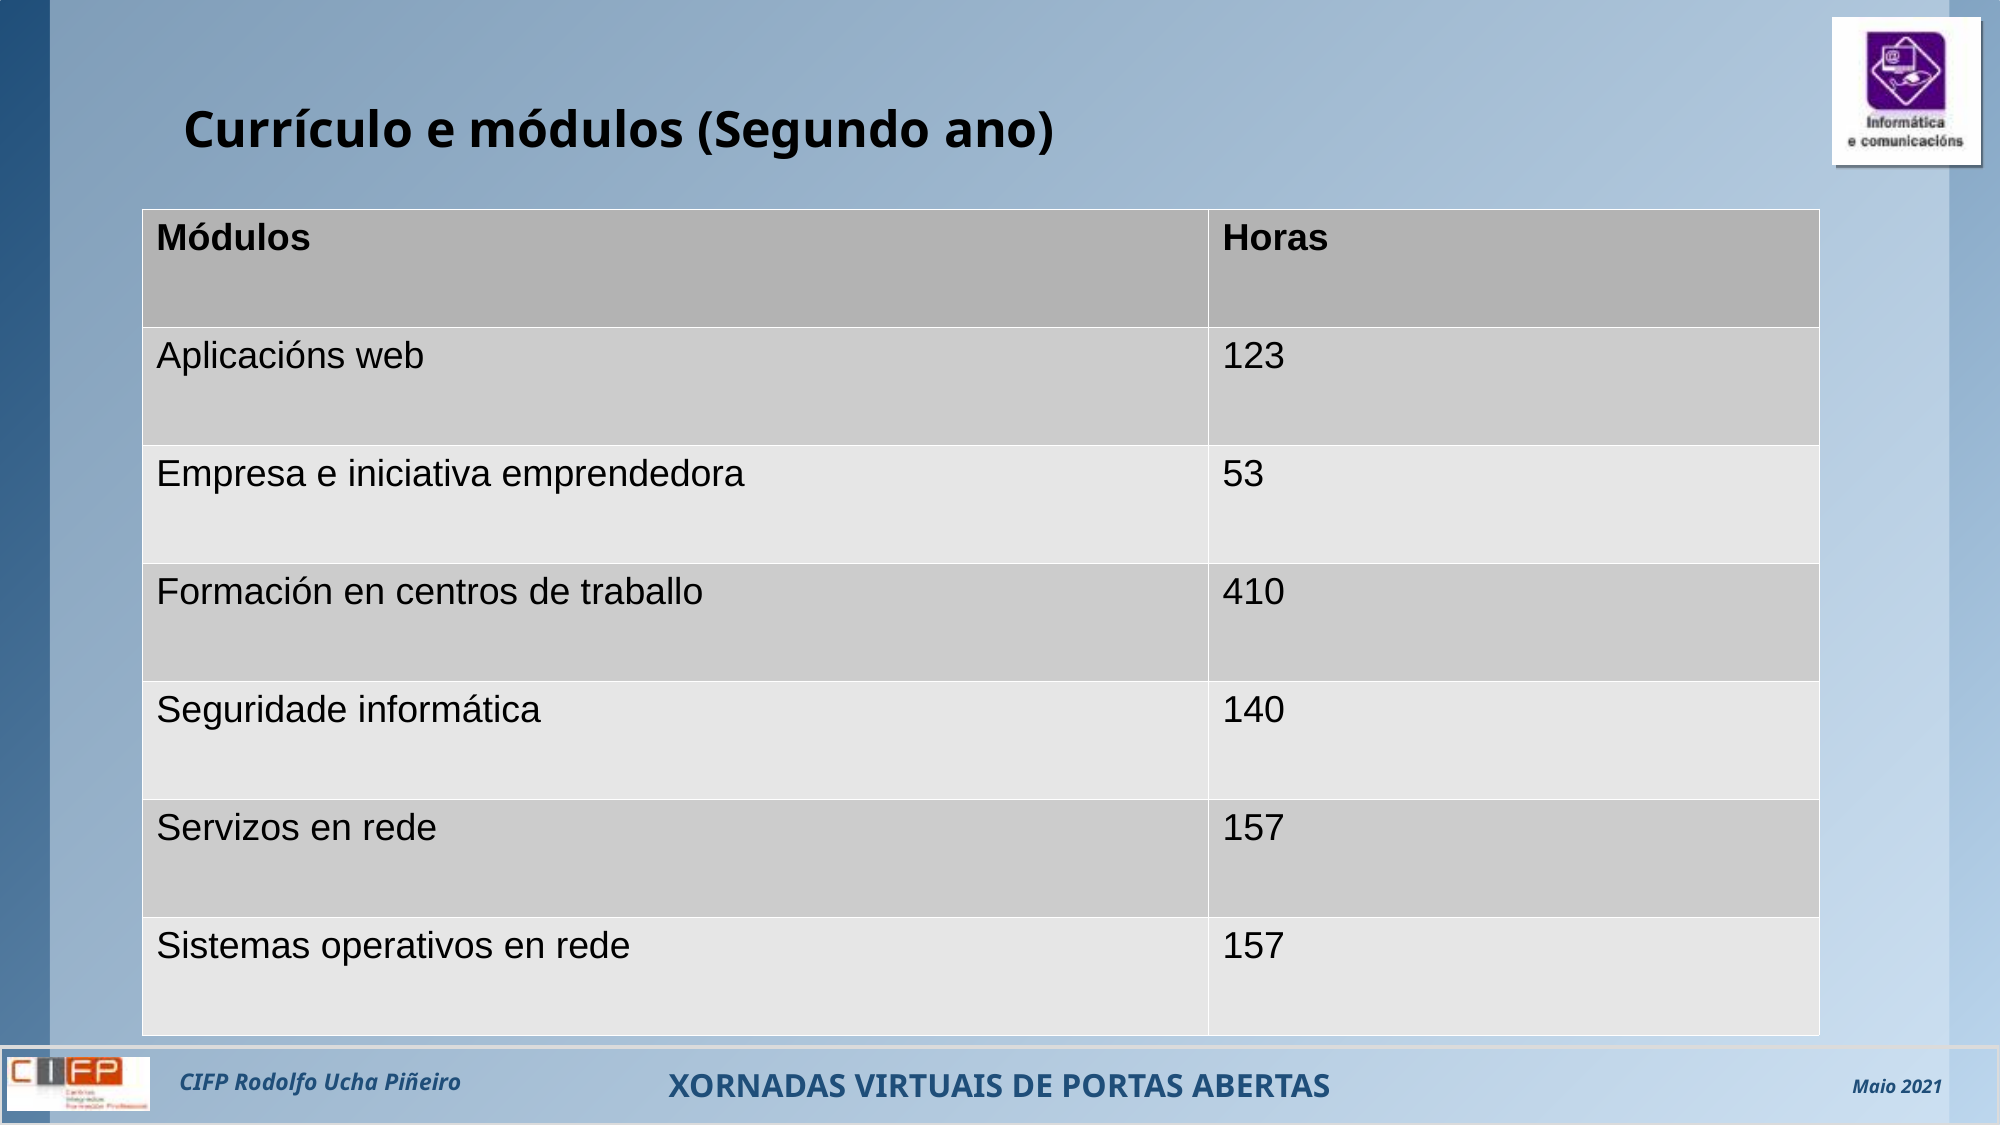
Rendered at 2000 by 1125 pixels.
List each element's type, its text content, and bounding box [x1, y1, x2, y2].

table_cell Aplicacións web [143, 328, 1208, 445]
picture [1850, 17, 1981, 165]
table_cell 157 [1209, 918, 1819, 1035]
table_cell Servizos en rede [143, 800, 1208, 917]
table_cell Seguridade informática [143, 682, 1208, 799]
table_cell 53 [1209, 446, 1819, 563]
table_cell 157 [1209, 800, 1819, 917]
table_cell Formación en centros de traballo [143, 564, 1208, 681]
table_cell Empresa e iniciativa emprendedora [143, 446, 1208, 563]
table_cell 140 [1209, 682, 1819, 799]
table_header Horas [1209, 210, 1819, 327]
picture [7, 1057, 150, 1111]
table_cell Sistemas operativos en rede [143, 918, 1208, 1035]
table_cell 123 [1209, 328, 1819, 445]
text_box XORNADAS VIRTUAIS DE PORTAS ABERTAS [19, 1057, 1981, 1115]
text_box Currículo e módulos (Segundo ano) [183, 12, 1850, 242]
text_box CIFP Rodolfo Ucha Piñeiro [149, 1052, 492, 1106]
table_header Módulos [143, 210, 1208, 327]
text_box Maio 2021 [1826, 1054, 1969, 1108]
table_cell 410 [1209, 564, 1819, 681]
